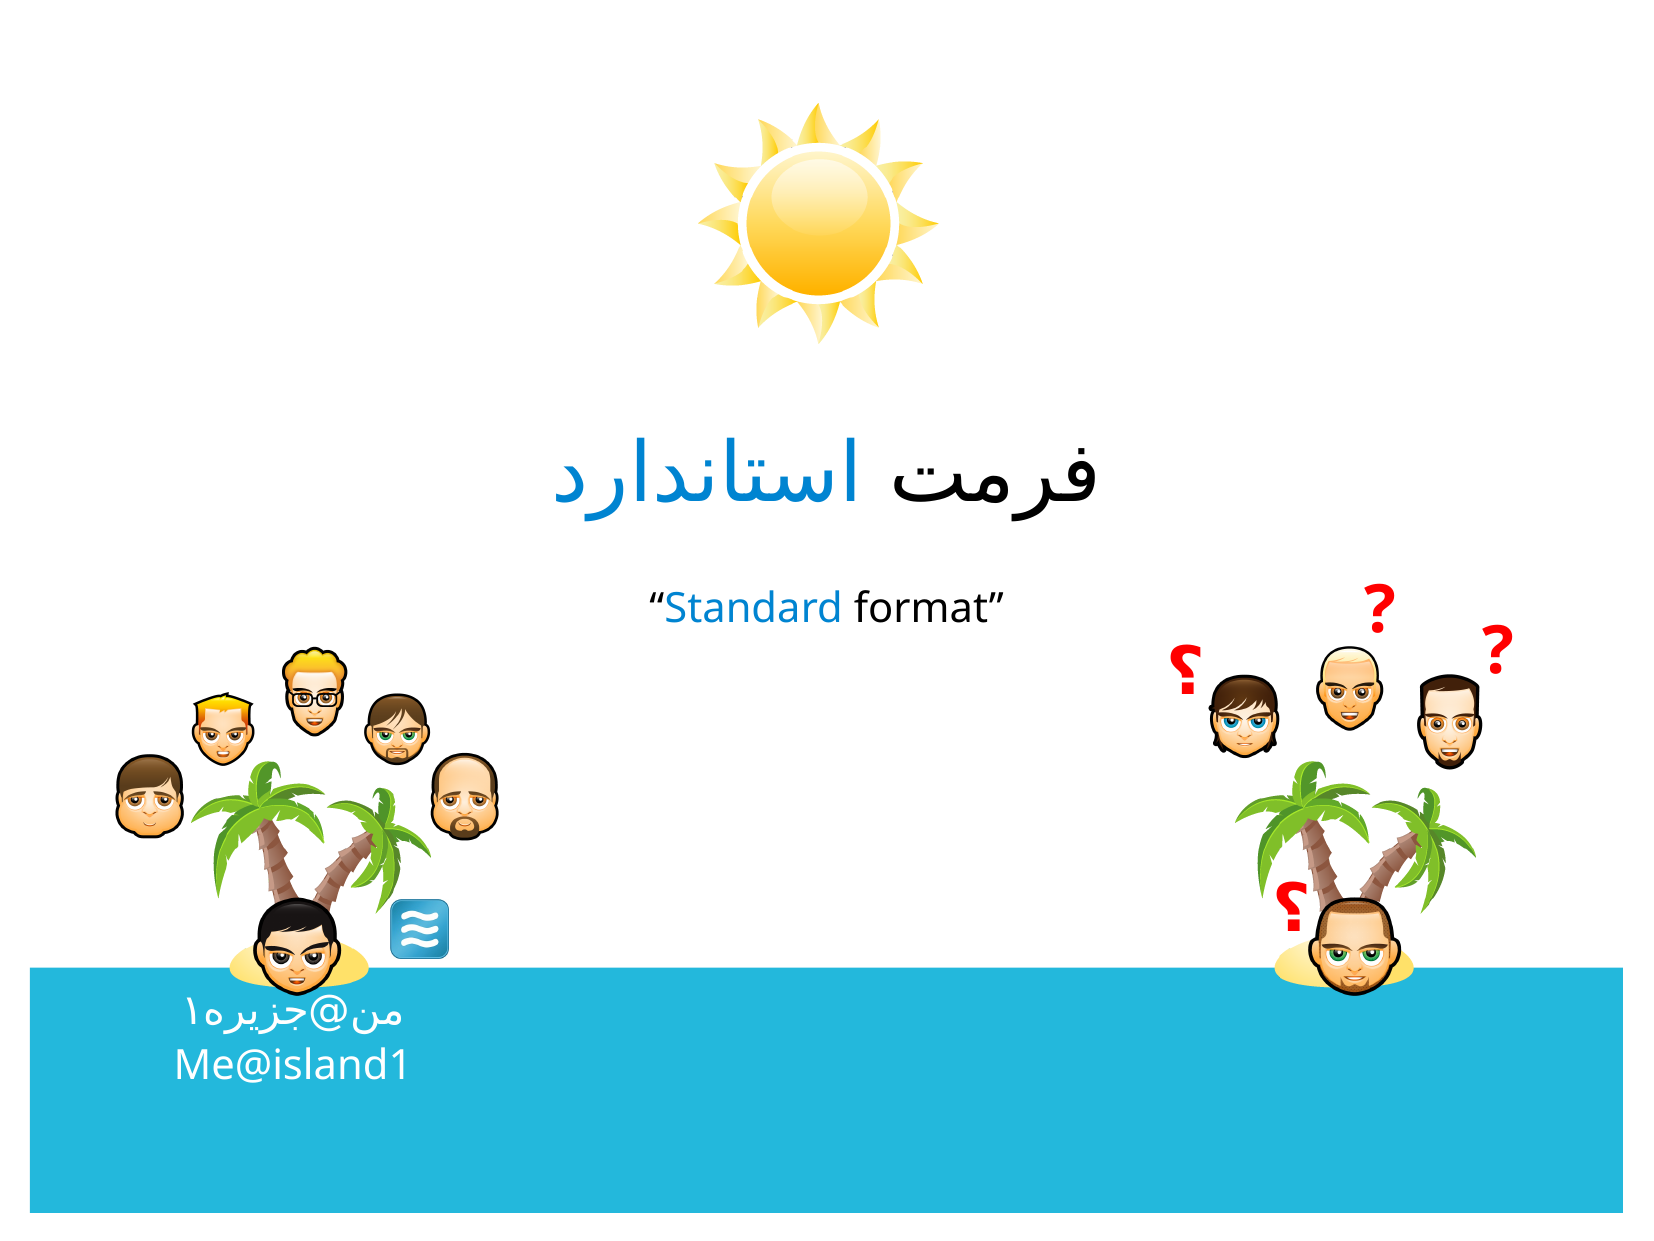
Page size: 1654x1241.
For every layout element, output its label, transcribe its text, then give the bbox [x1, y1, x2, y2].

picture [1199, 671, 1500, 999]
picture [104, 646, 510, 990]
text_box [29, 967, 1623, 1213]
text_box ؟ [1123, 611, 1248, 732]
text_box ؟ [1229, 847, 1354, 968]
subtitle فرمت استاندارد “Standard format” [82, 49, 1571, 1010]
text_box ? [1318, 546, 1443, 667]
picture [1304, 641, 1395, 732]
text_box من@جزیره۱ Me@island1 [135, 990, 451, 1088]
text_box ? [1436, 587, 1561, 708]
